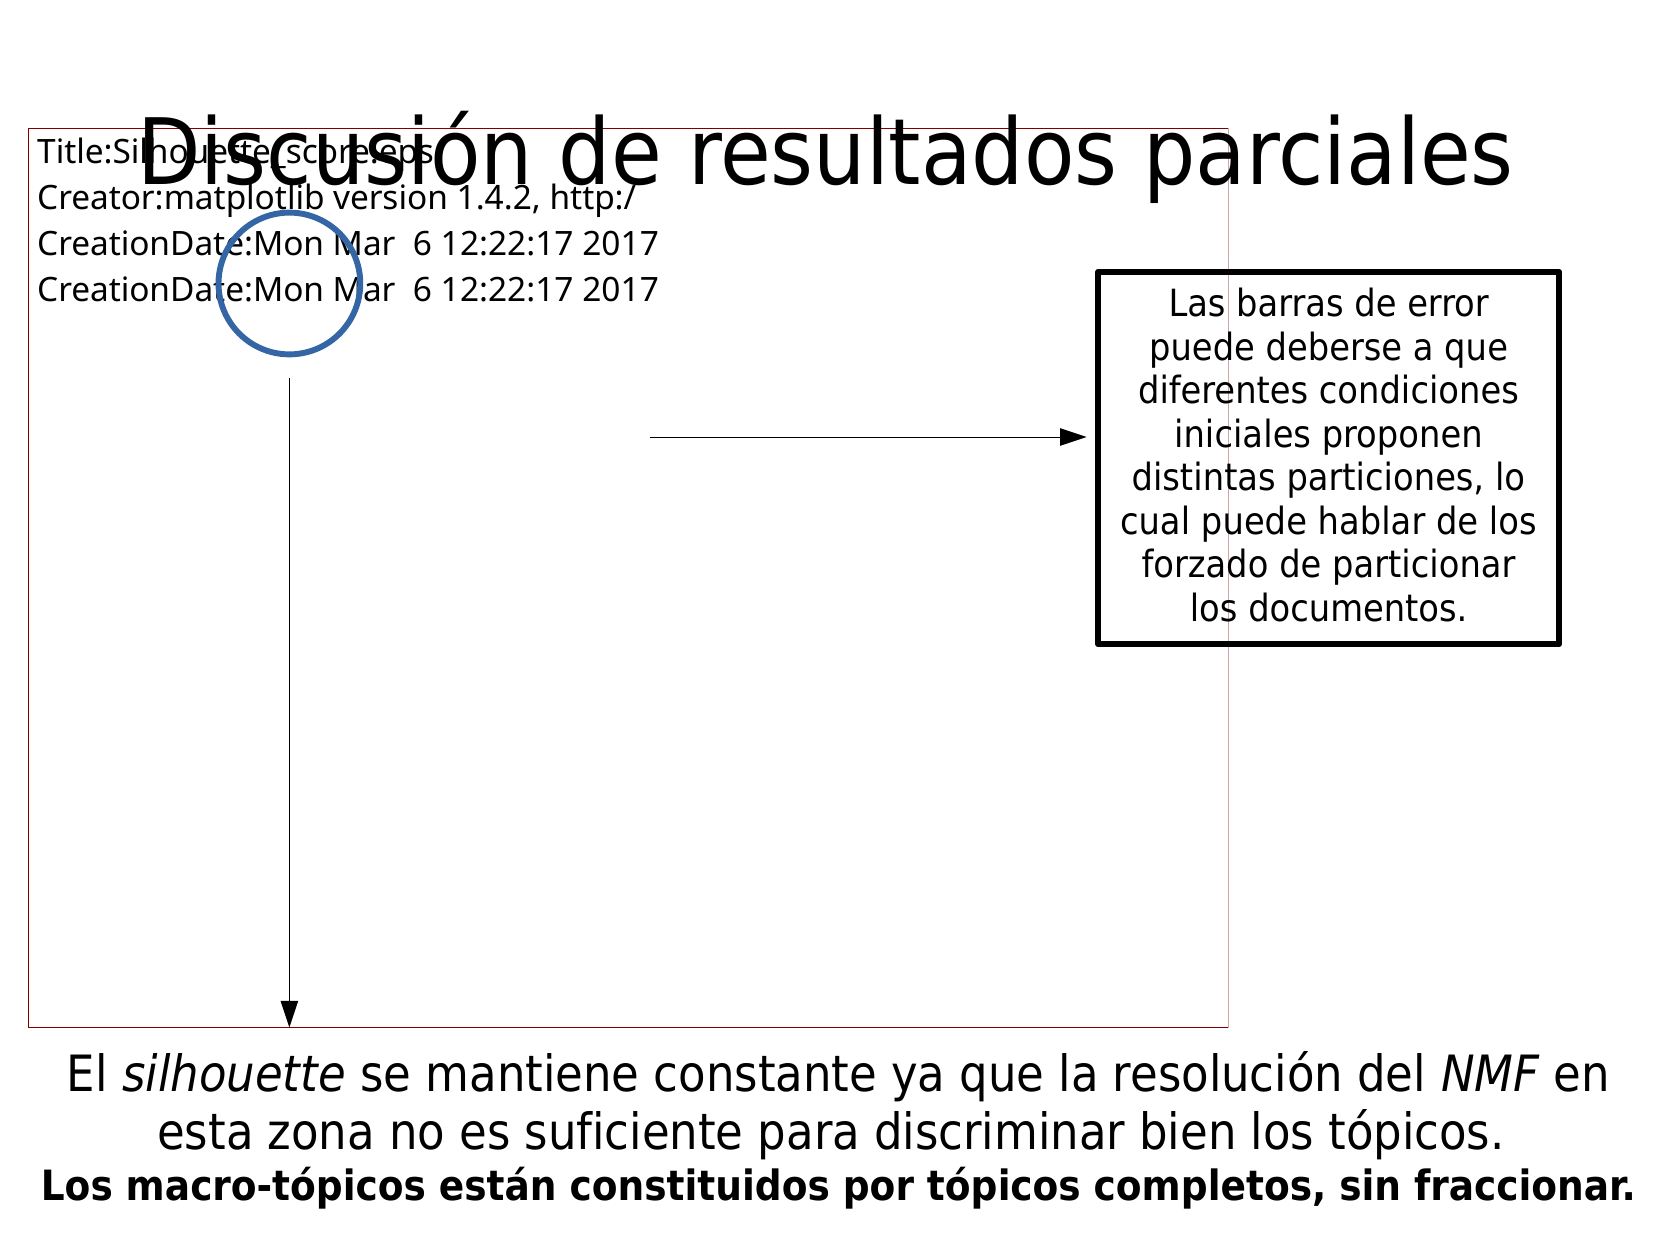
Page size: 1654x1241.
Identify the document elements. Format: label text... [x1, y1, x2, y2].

text_box El silhouette se mantiene constante ya que la resolución del NMF en esta zona no es suficiente para discriminar bien los tópicos. Los macro-tópicos están constituidos por tópicos completos, sin fraccionar. [23, 1037, 1654, 1219]
picture [222, 257, 357, 351]
title Discusión de resultados parciales [228, 216, 351, 257]
picture [26, 125, 1229, 1028]
title Discusión de resultados parciales [82, 49, 1571, 257]
text_box Las barras de error puede deberse a que diferentes condiciones iniciales proponen distintas particiones, lo cual puede hablar de los forzado de particionar los documentos. [1098, 271, 1560, 645]
